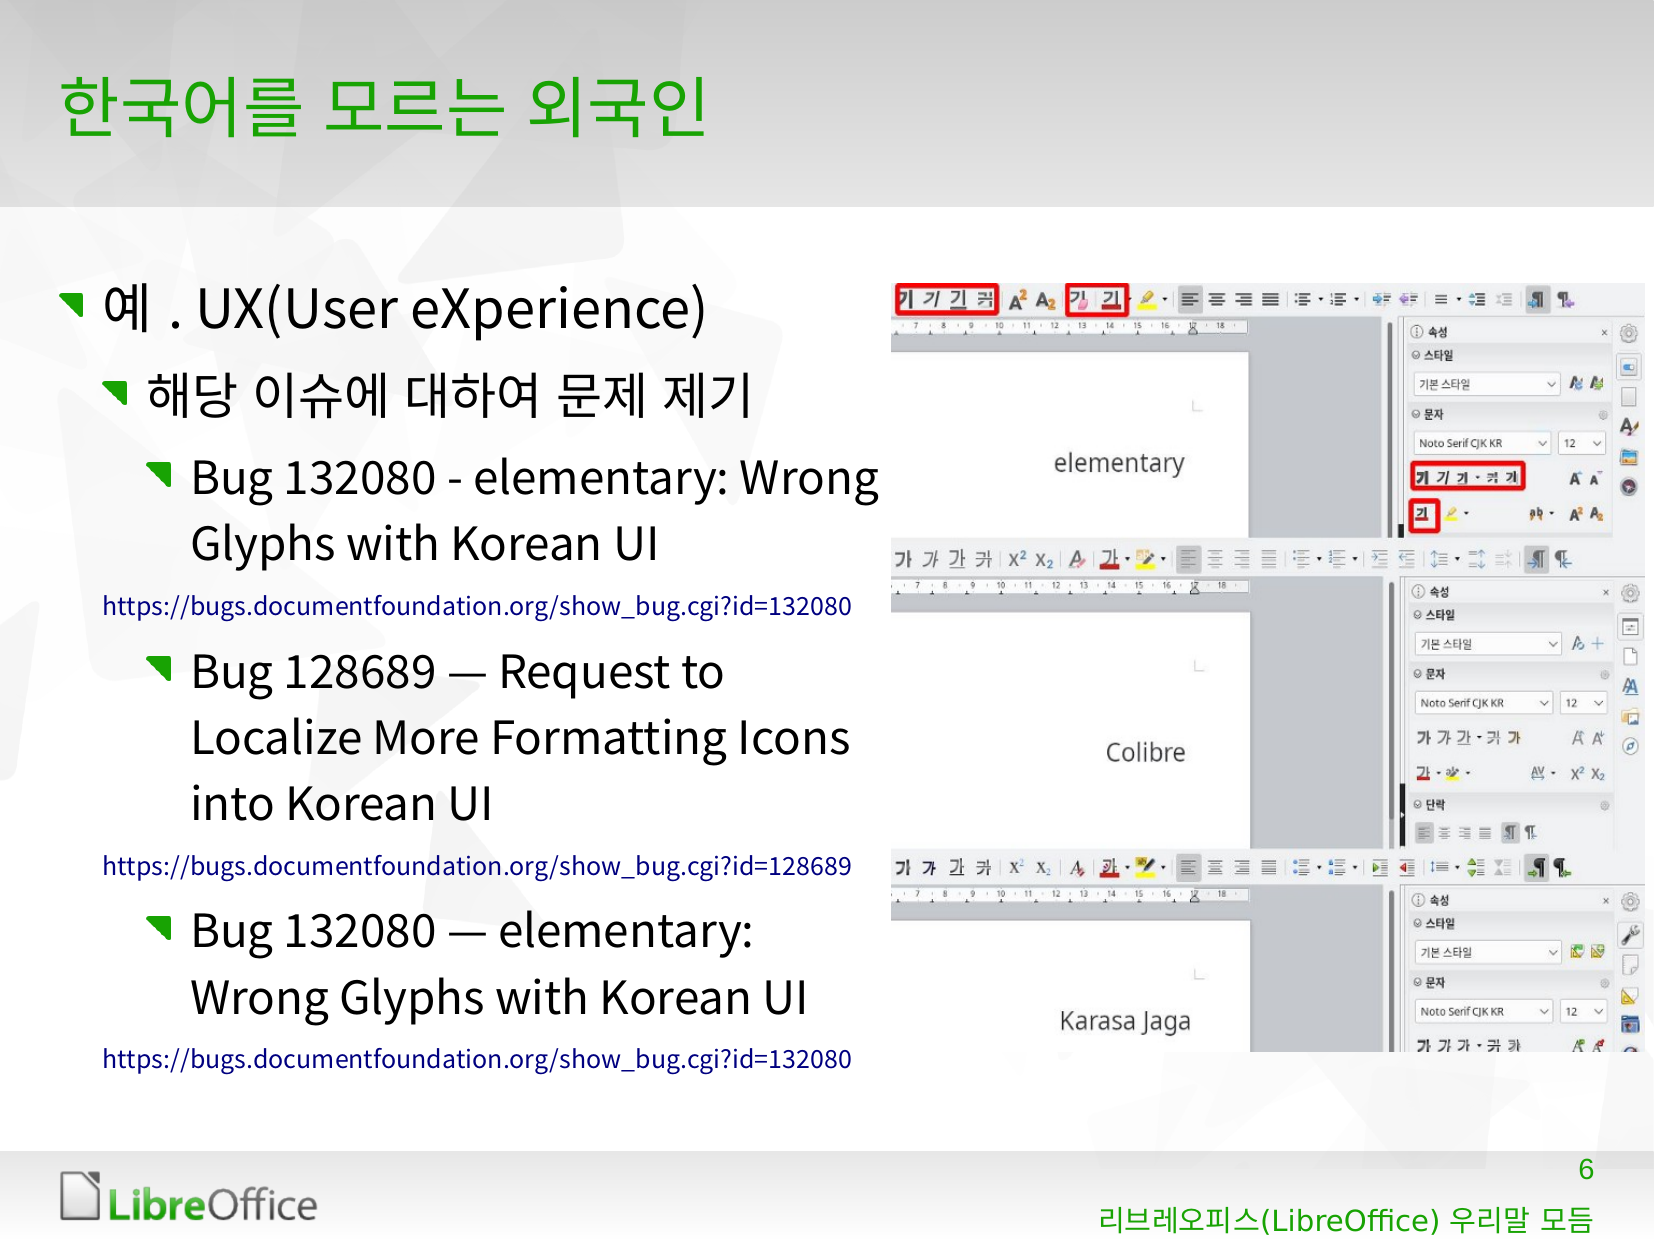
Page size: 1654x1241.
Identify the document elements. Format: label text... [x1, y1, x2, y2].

list 예. UX(User eXperience) 해당 이슈에 대하여 문제 제기 Bug 132080 - elementary: Wrong Glyphs with Korean UI https://bugs.documentfoundation.org/show_bug.cgi?id=132080 Bug 128689 — Request to Localize More Formatting Icons into Korean UI https://bugs.documentfoundation.org/show_bug.cgi?id=128689 Bug 132080 — elementary: Wrong Glyphs with Korean UI https://bugs.documentfoundation.org/show_bug.cgi?id=132080 [59, 265, 886, 1093]
picture [0, 0, 783, 931]
picture [41, 1152, 337, 1240]
picture [891, 283, 1654, 1169]
title 한국어를 모르는 외국인 [59, 29, 1595, 178]
